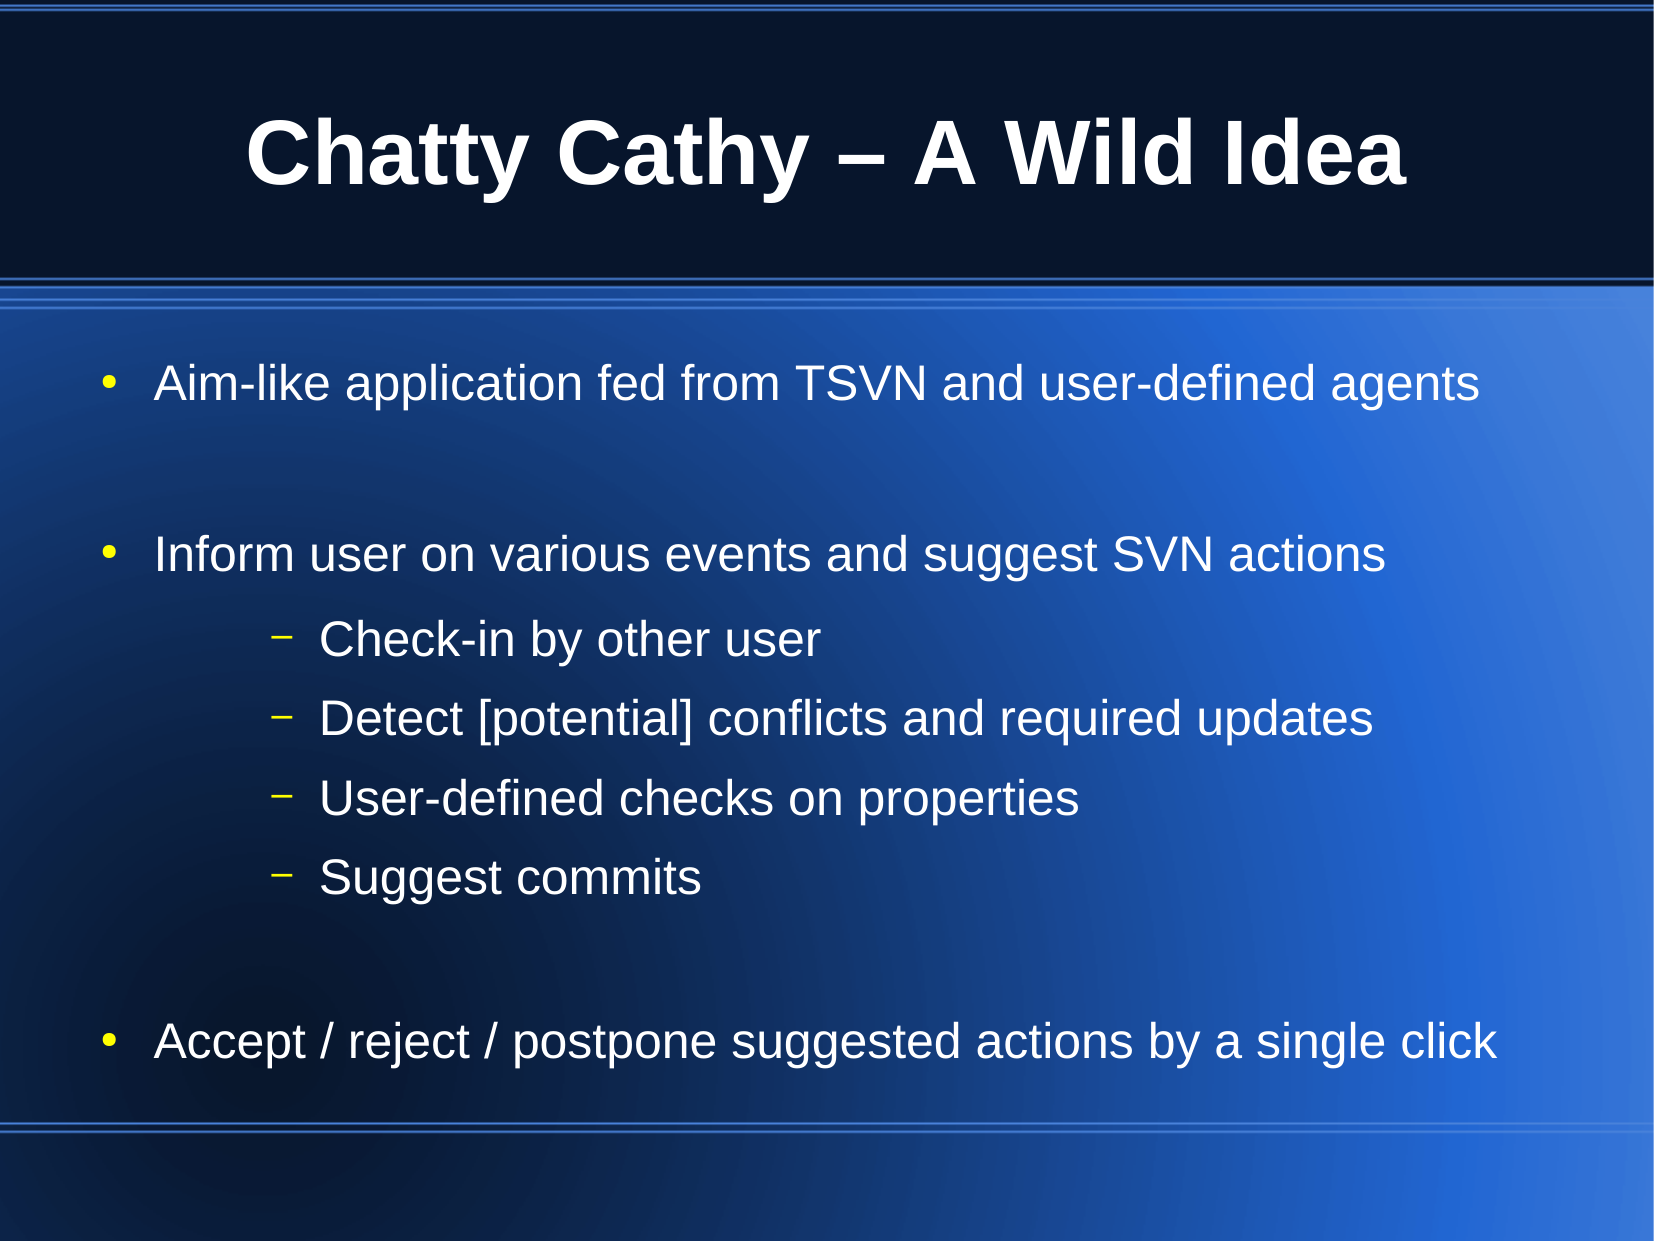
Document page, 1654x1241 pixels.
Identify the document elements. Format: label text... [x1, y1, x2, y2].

picture [0, 0, 1654, 1241]
title Chatty Cathy – A Wild Idea [82, 49, 1571, 257]
list Aim-like application fed from TSVN and user-defined agents Inform user on various events and suggest SVN actions Check-in by other user Detect [potential] conflicts and required updates User-defined checks on properties Suggest commits Accept / reject / postpone suggested actions by a single click [82, 355, 1571, 1123]
